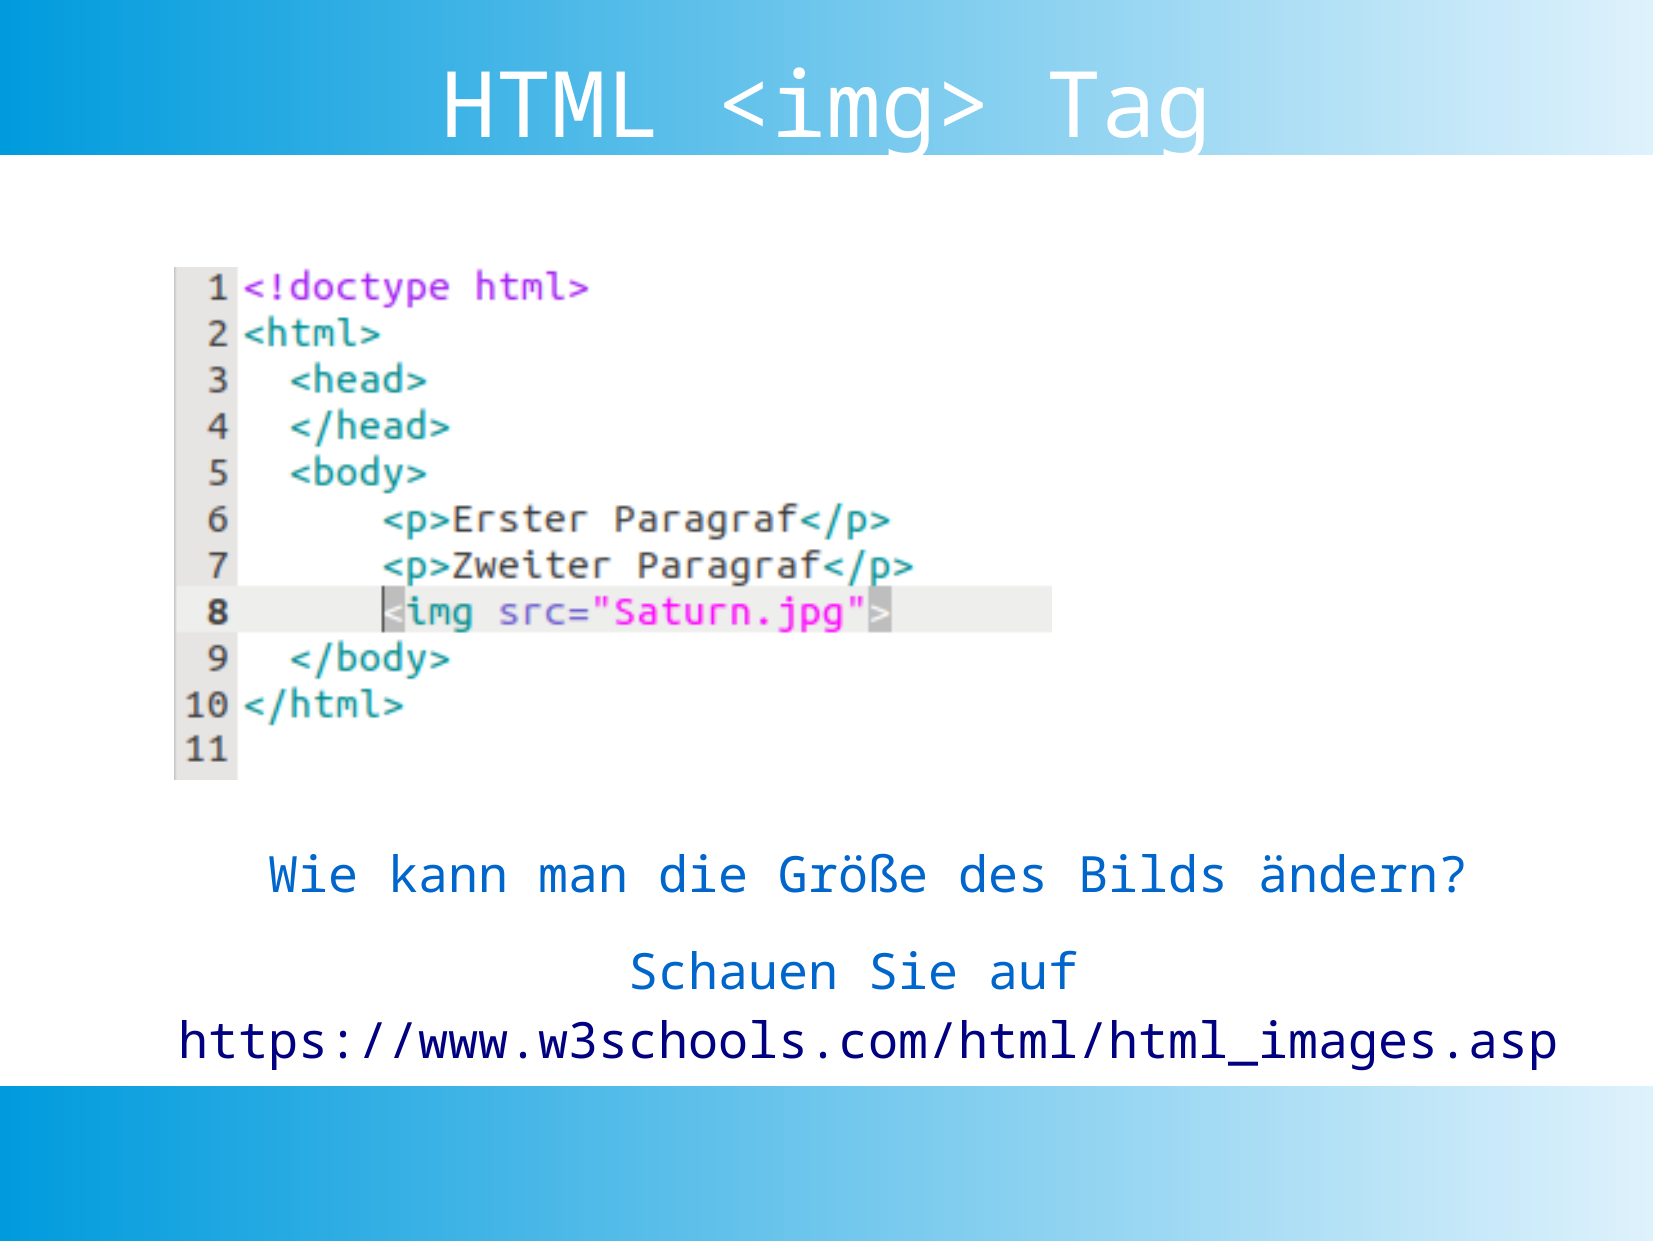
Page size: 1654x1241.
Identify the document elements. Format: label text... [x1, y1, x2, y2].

picture [174, 267, 1052, 780]
list Wie kann man die Größe des Bilds ändern? Schauen Sie auf https://www.w3schools.com/html/html_images.asp [0, 838, 1654, 993]
title HTML <img> Tag [82, 40, 1571, 163]
